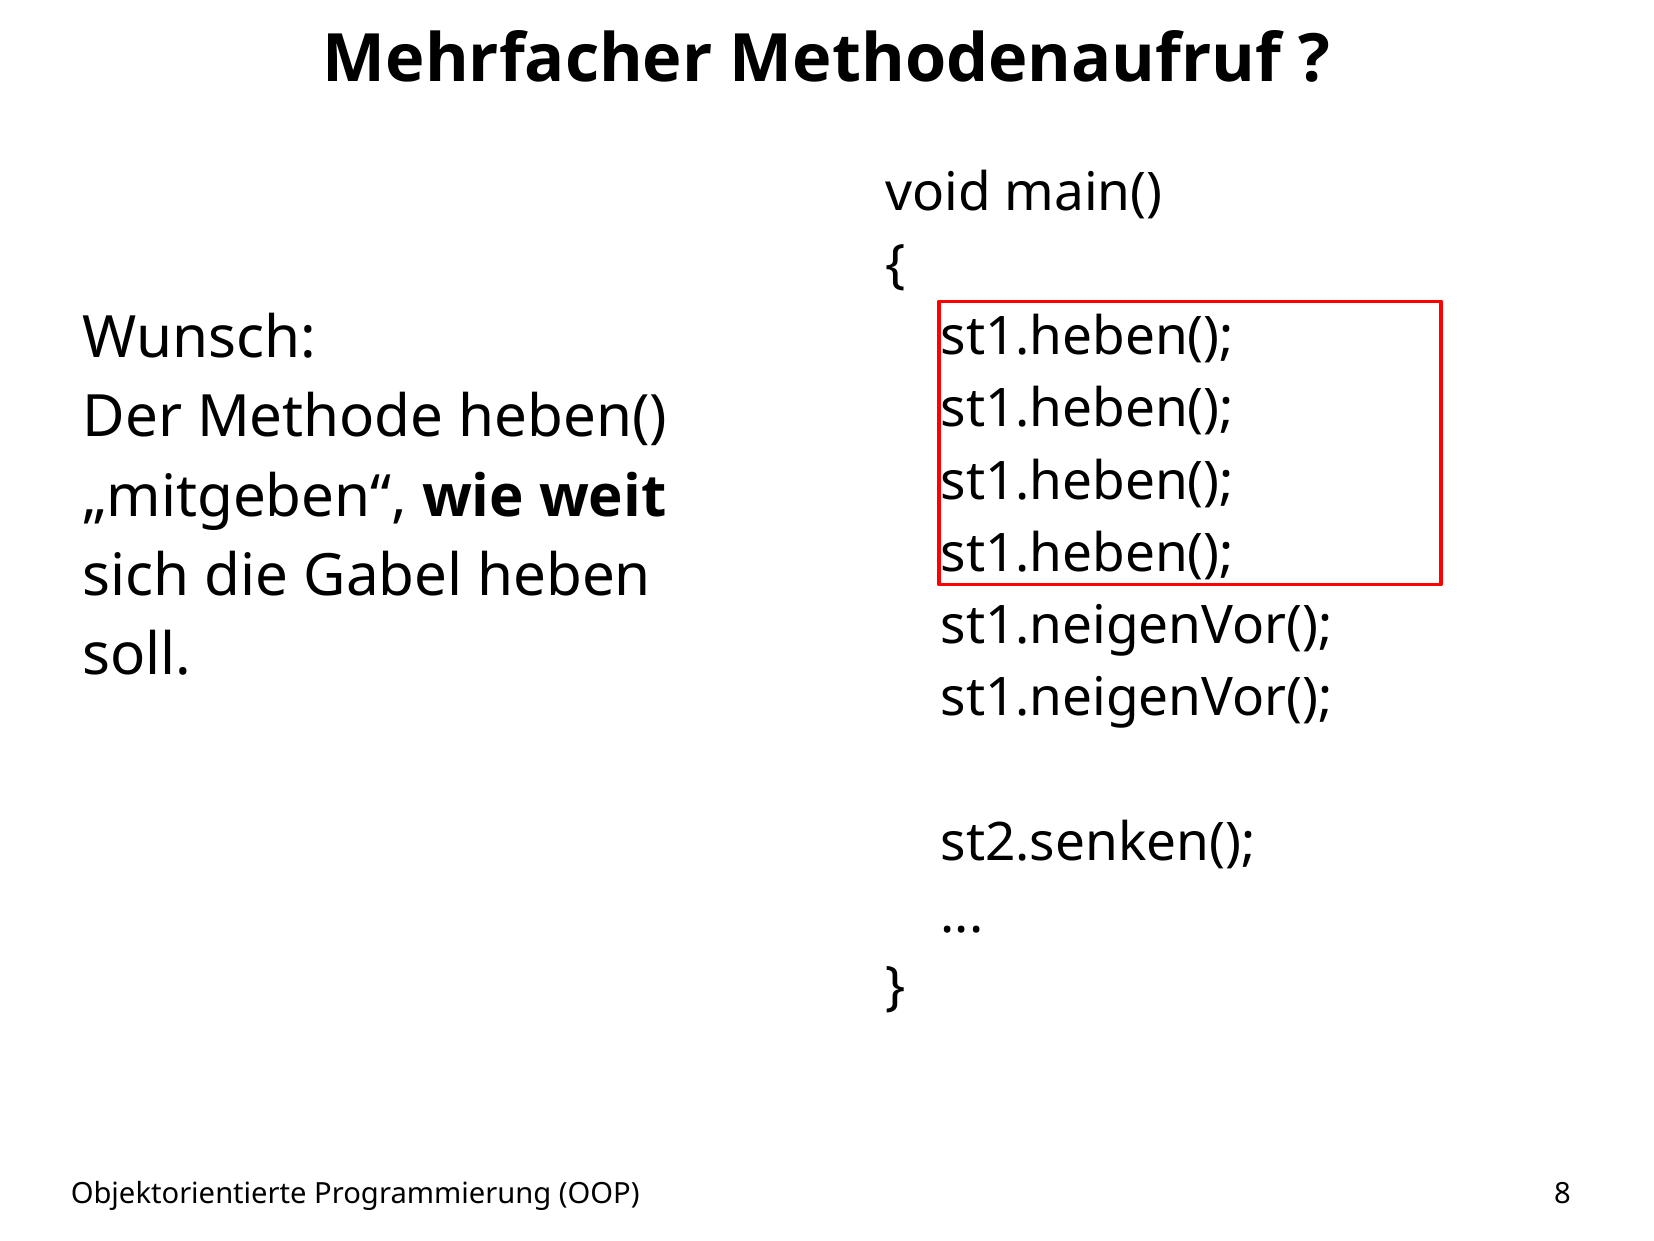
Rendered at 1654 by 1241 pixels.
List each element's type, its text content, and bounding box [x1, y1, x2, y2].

title Mehrfacher Methodenaufruf ? [0, 5, 1654, 107]
list void main() { st1.heben(); st1.heben(); st1.heben(); st1.heben(); st1.neigenVor(); st1.neigenVor(); st2.senken(); ... } [885, 153, 1536, 1028]
list Wunsch: Der Methode heben() „mitgeben“, wie weit sich die Gabel heben soll. [82, 295, 745, 1099]
